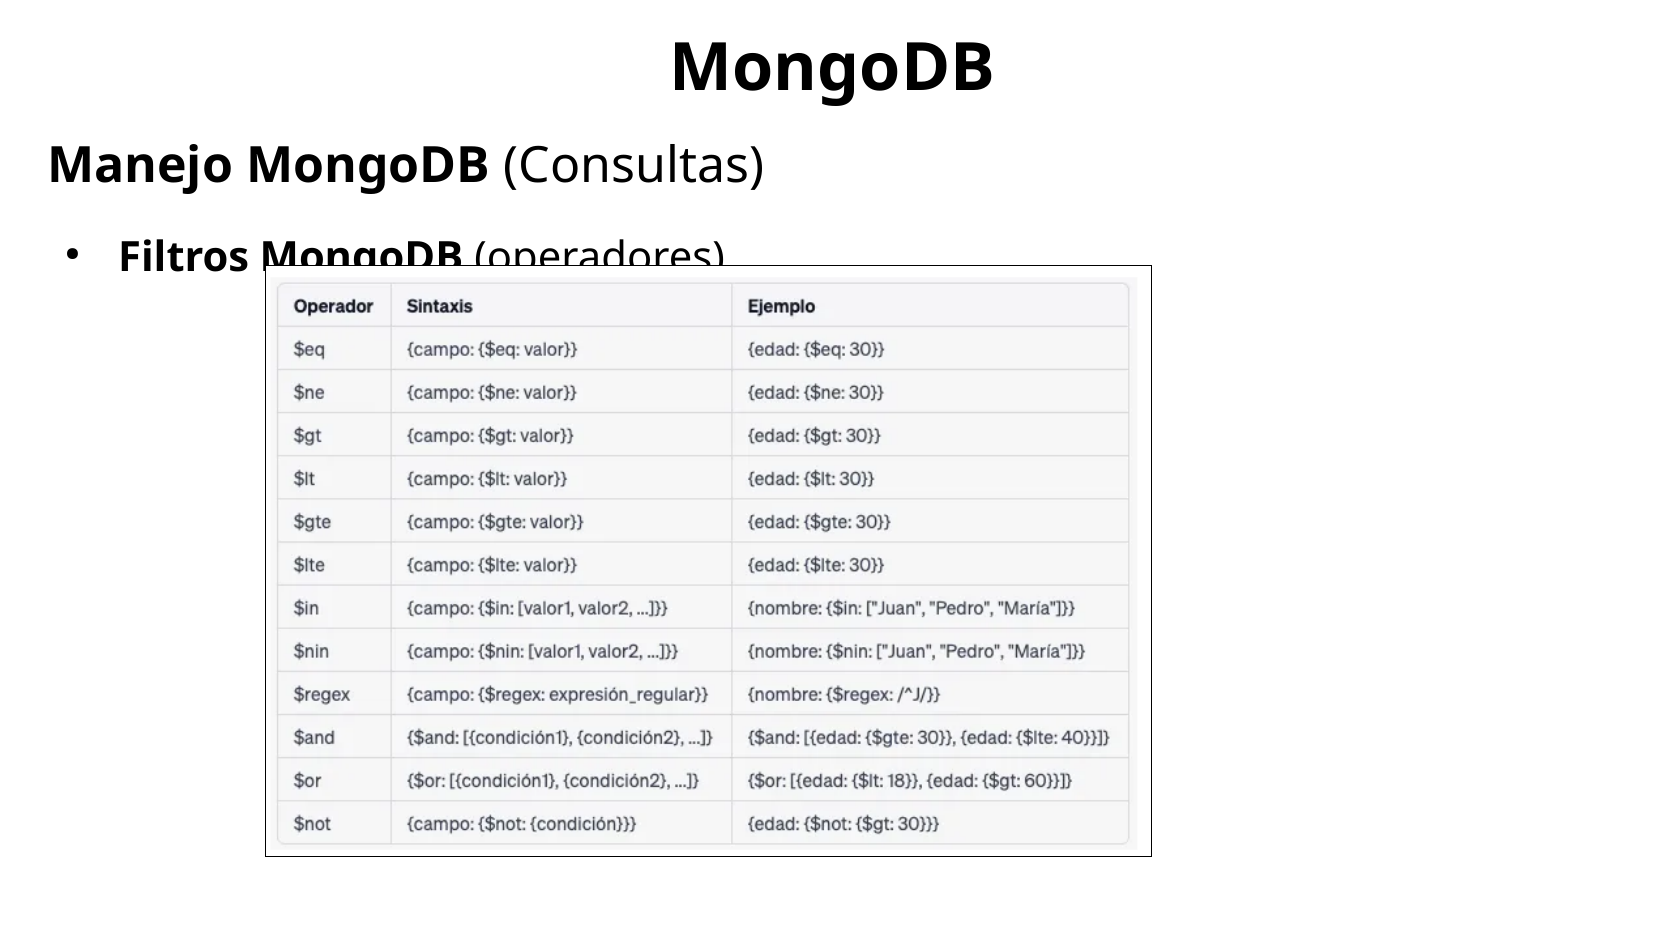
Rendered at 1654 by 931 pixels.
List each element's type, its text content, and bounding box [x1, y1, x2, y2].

title MongoDB [88, 16, 1577, 113]
list Manejo MongoDB (Consultas) Filtros MongoDB (operadores) [47, 128, 1595, 886]
picture [265, 265, 1152, 857]
